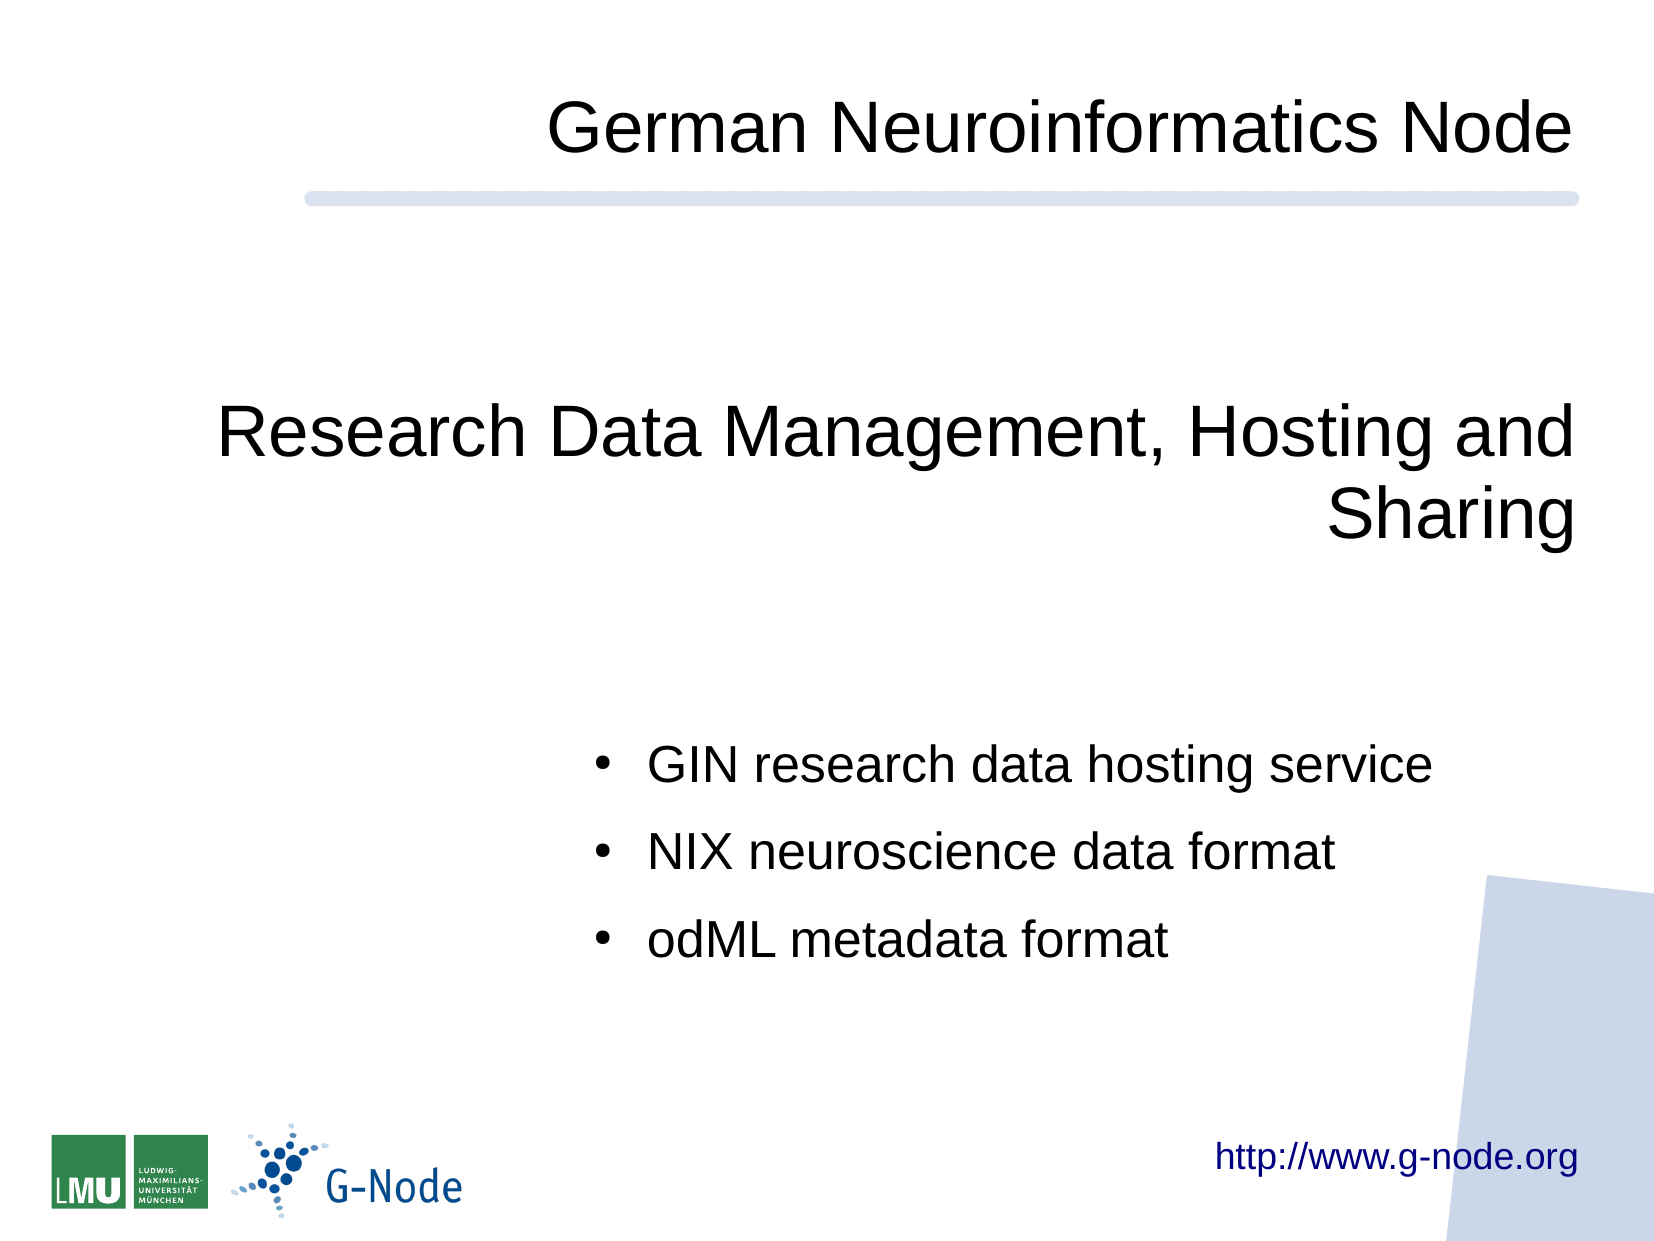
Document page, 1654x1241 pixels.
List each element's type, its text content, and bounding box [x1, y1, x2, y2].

text_box Research Data Management, Hosting and Sharing [89, 309, 1578, 601]
text_box German Neuroinformatics Node [87, 30, 1576, 226]
list GIN research data hosting service NIX neuroscience data format odML metadata format [575, 735, 1460, 1030]
picture [230, 1123, 467, 1219]
text_box http://www.g-node.org [1200, 1128, 1625, 1186]
